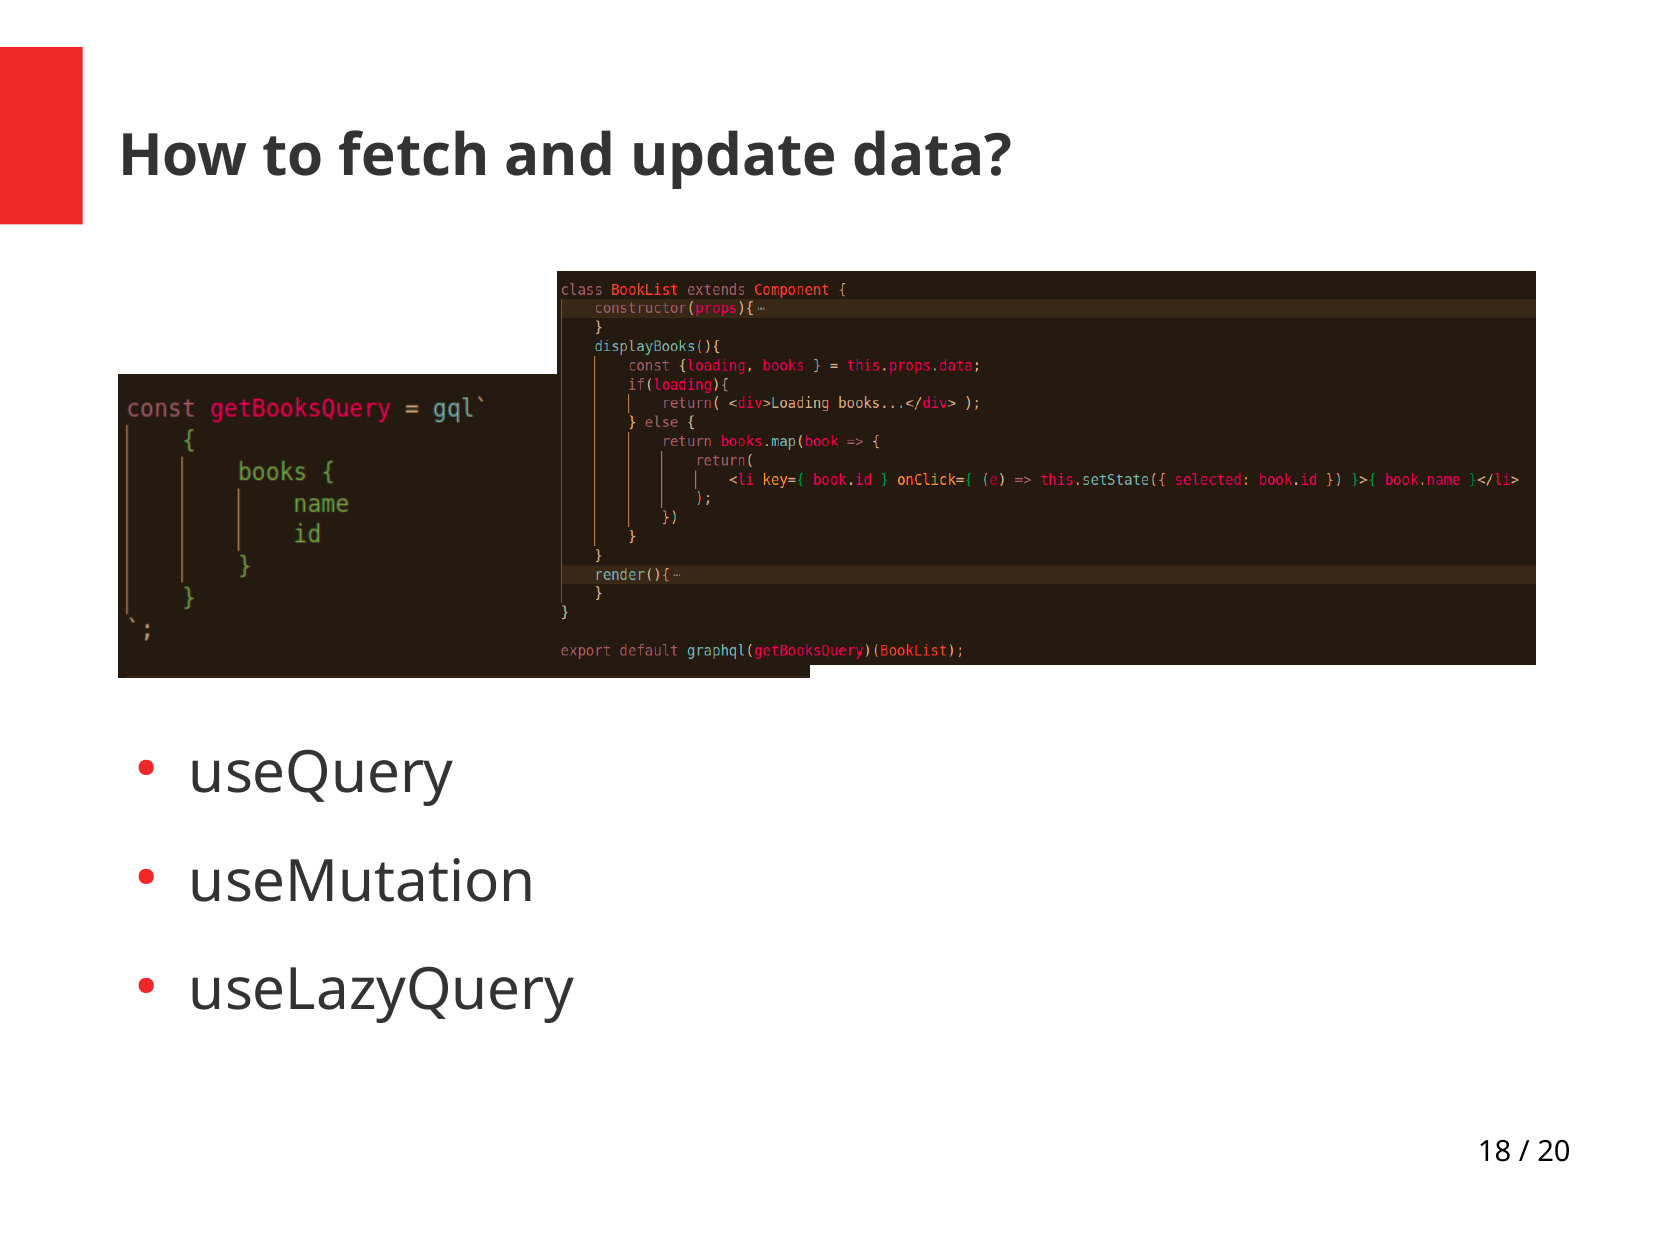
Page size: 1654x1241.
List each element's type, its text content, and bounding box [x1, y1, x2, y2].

picture [118, 271, 1536, 678]
title How to fetch and update data? [118, 49, 1571, 257]
list useQuery useMutation useLazyQuery [118, 730, 1536, 1074]
